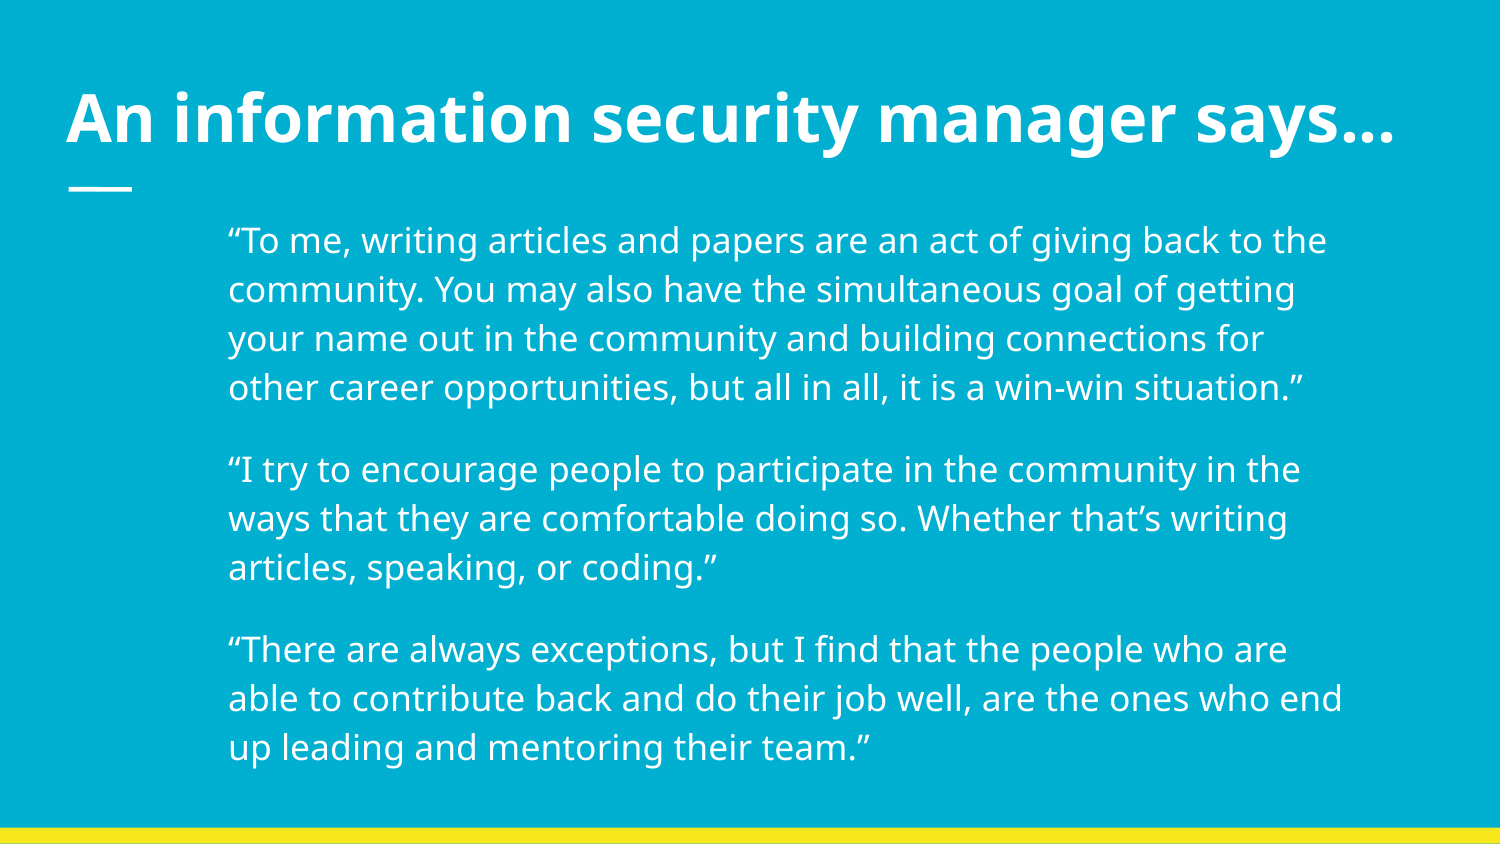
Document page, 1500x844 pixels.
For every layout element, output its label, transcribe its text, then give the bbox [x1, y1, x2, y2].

title An information security manager says... [51, 61, 1449, 167]
list “To me, writing articles and papers are an act of giving back to the community. You may also have the simultaneous goal of getting your name out in the community and building connections for other career opportunities, but all in all, it is a win-win situation.” “I try to encourage people to participate in the community in the ways that they are comfortable doing so. Whether that’s writing articles, speaking, or coding.” “There are always exceptions, but I find that the people who are able to contribute back and do their job well, are the ones who end up leading and mentoring their team.” [213, 197, 1368, 772]
